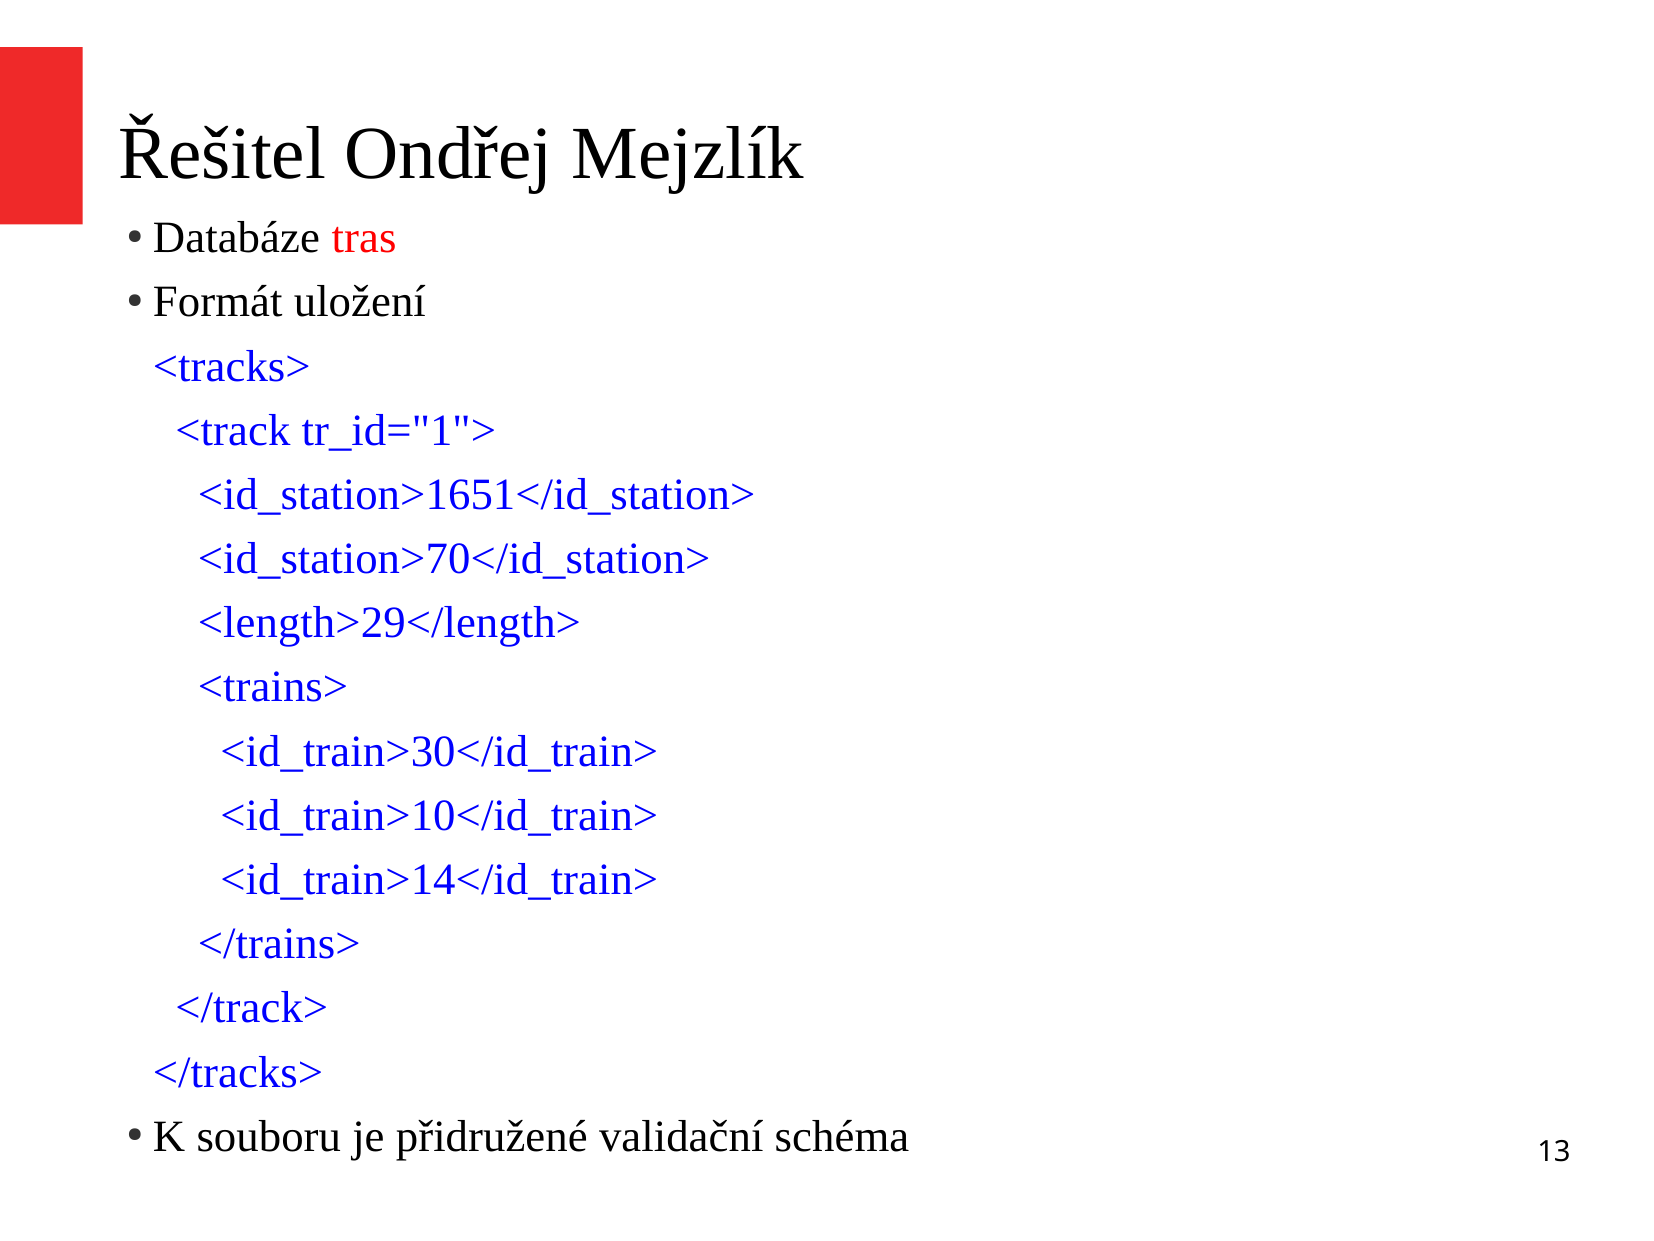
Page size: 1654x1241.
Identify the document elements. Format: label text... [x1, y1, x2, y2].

list Databáze tras Formát uložení <tracks> <track tr_id="1"> <id_station>1651</id_station> <id_station>70</id_station> <length>29</length> <trains> <id_train>30</id_train> <id_train>10</id_train> <id_train>14</id_train> </trains> </track> </tracks> K souboru je přidružené validační schéma [118, 212, 1619, 1182]
title Řešitel Ondřej Mejzlík [118, 49, 1571, 212]
